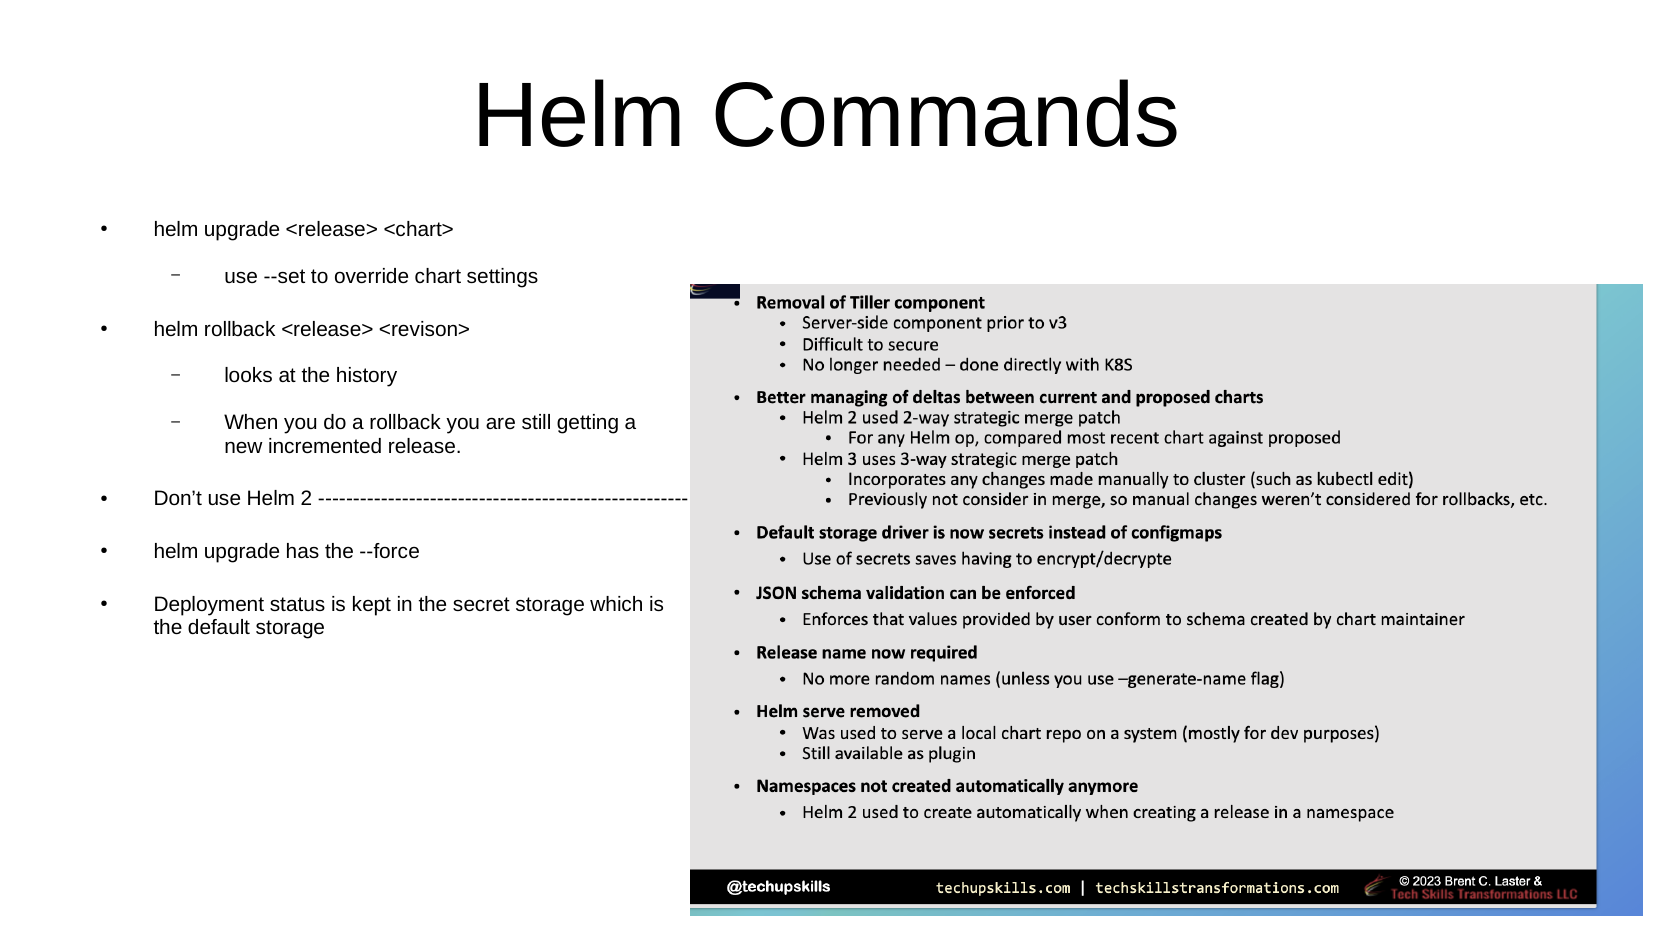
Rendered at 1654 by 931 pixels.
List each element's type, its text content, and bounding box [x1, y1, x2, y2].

list helm upgrade <release> <chart> use --set to override chart settings helm rollback <release> <revison> looks at the history When you do a rollback you are still getting a new incremented release. Don’t use Helm 2 ----------------------------------------------------- helm upgrade has the --force Deployment status is kept in the secret storage which is the default storage [82, 217, 1571, 758]
title Helm Commands [82, 37, 1571, 193]
picture [690, 284, 1643, 916]
